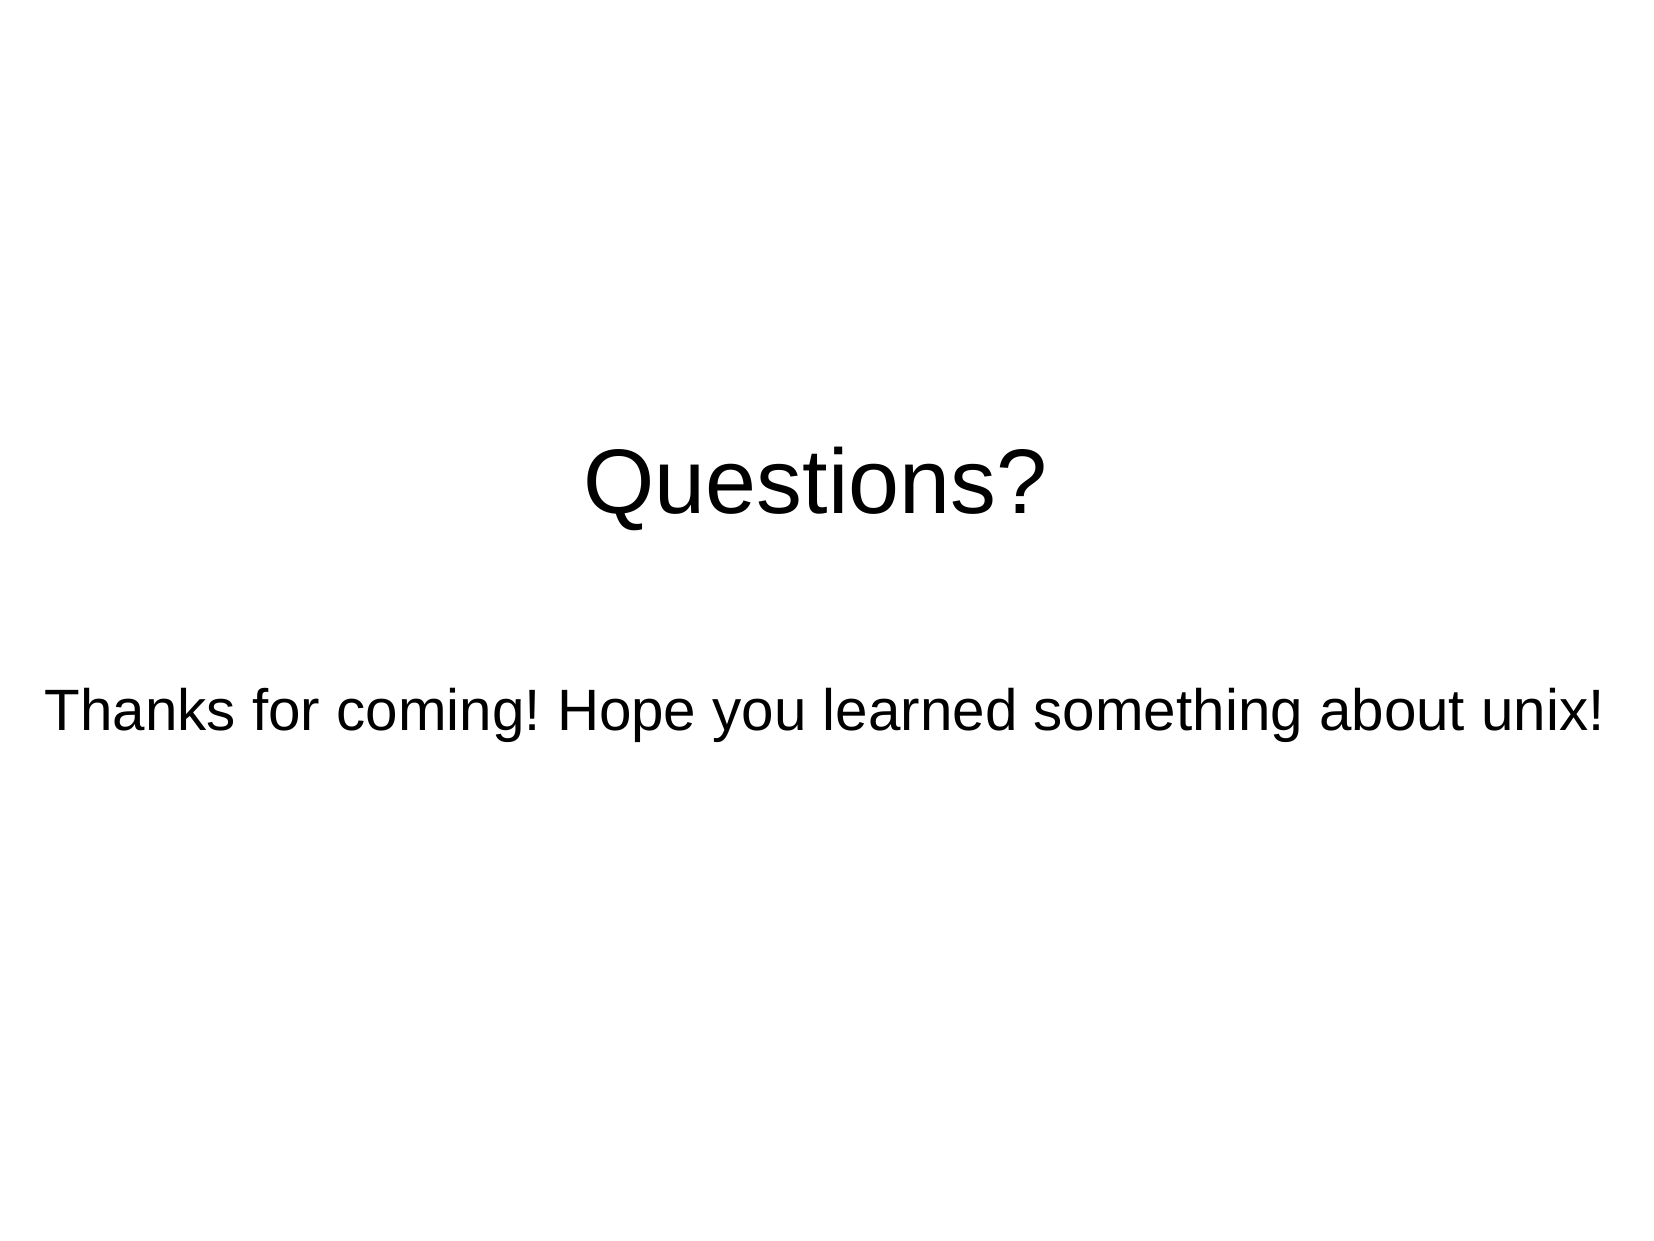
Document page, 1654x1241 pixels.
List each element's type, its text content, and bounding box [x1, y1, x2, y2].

title Questions? [71, 377, 1561, 586]
text_box Thanks for coming! Hope you learned something about unix! [30, 670, 1654, 758]
